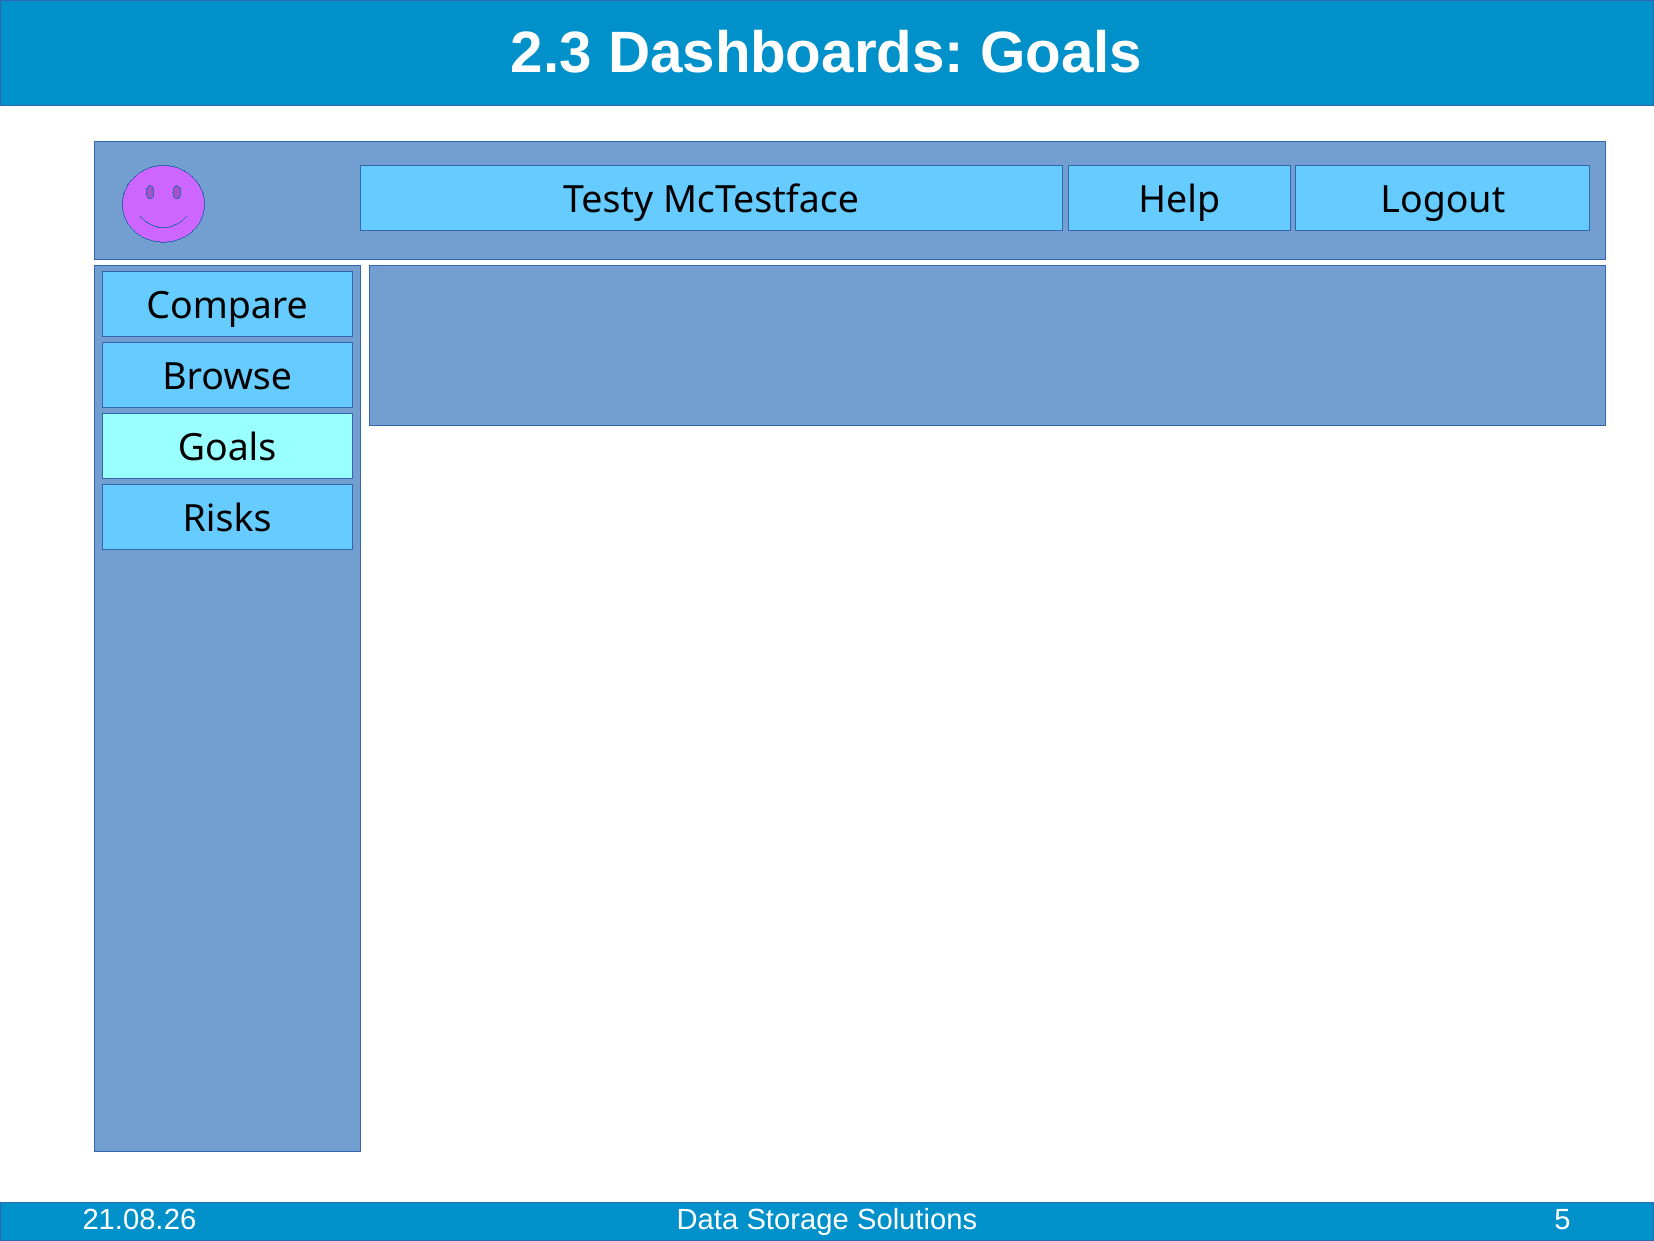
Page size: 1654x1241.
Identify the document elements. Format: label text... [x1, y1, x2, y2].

text_box [94, 265, 361, 1152]
text_box Risks [102, 484, 353, 550]
text_box Logout [1295, 165, 1590, 231]
text_box Goals [102, 413, 353, 479]
text_box Browse [102, 342, 353, 408]
text_box Testy McTestface [360, 165, 1063, 231]
text_box Compare [102, 271, 353, 337]
text_box [369, 265, 1606, 426]
text_box [94, 141, 1606, 260]
text_box Help [1068, 165, 1291, 231]
title 2.3 Dashboards: Goals [0, 0, 1654, 106]
